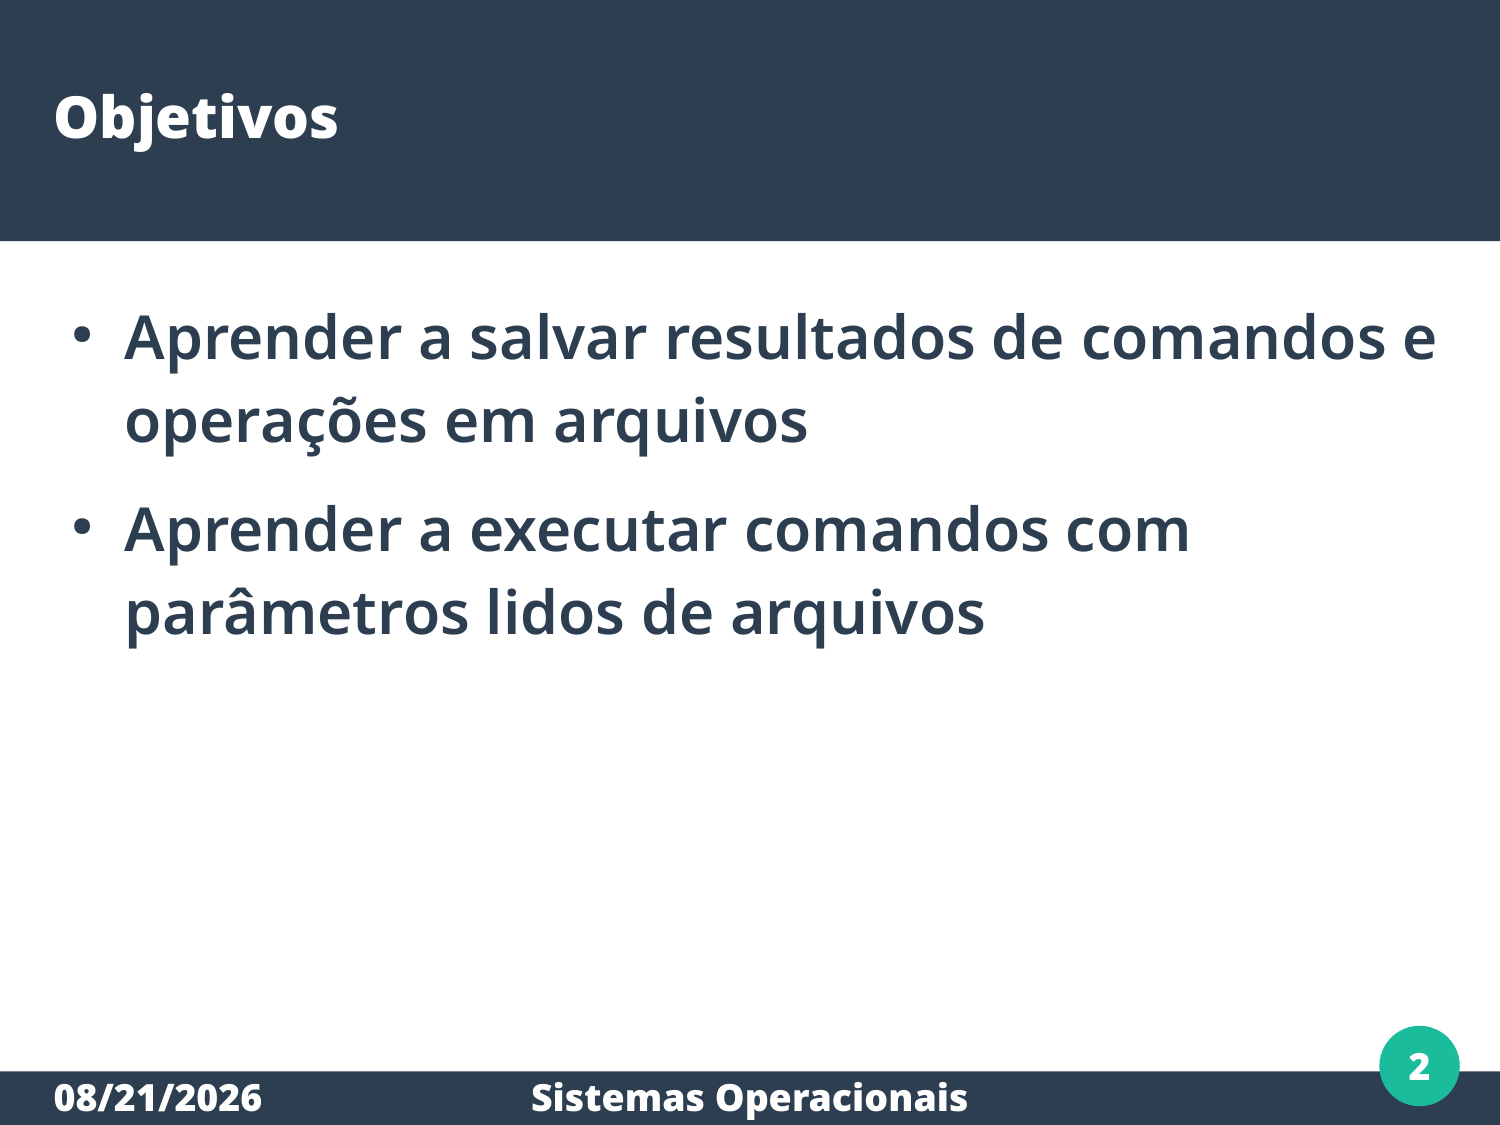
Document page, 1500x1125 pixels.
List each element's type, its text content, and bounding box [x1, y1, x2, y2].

title Objetivos [53, 44, 1447, 188]
list Aprender a salvar resultados de comandos e operações em arquivos Aprender a executar comandos com parâmetros lidos de arquivos [53, 294, 1447, 1045]
